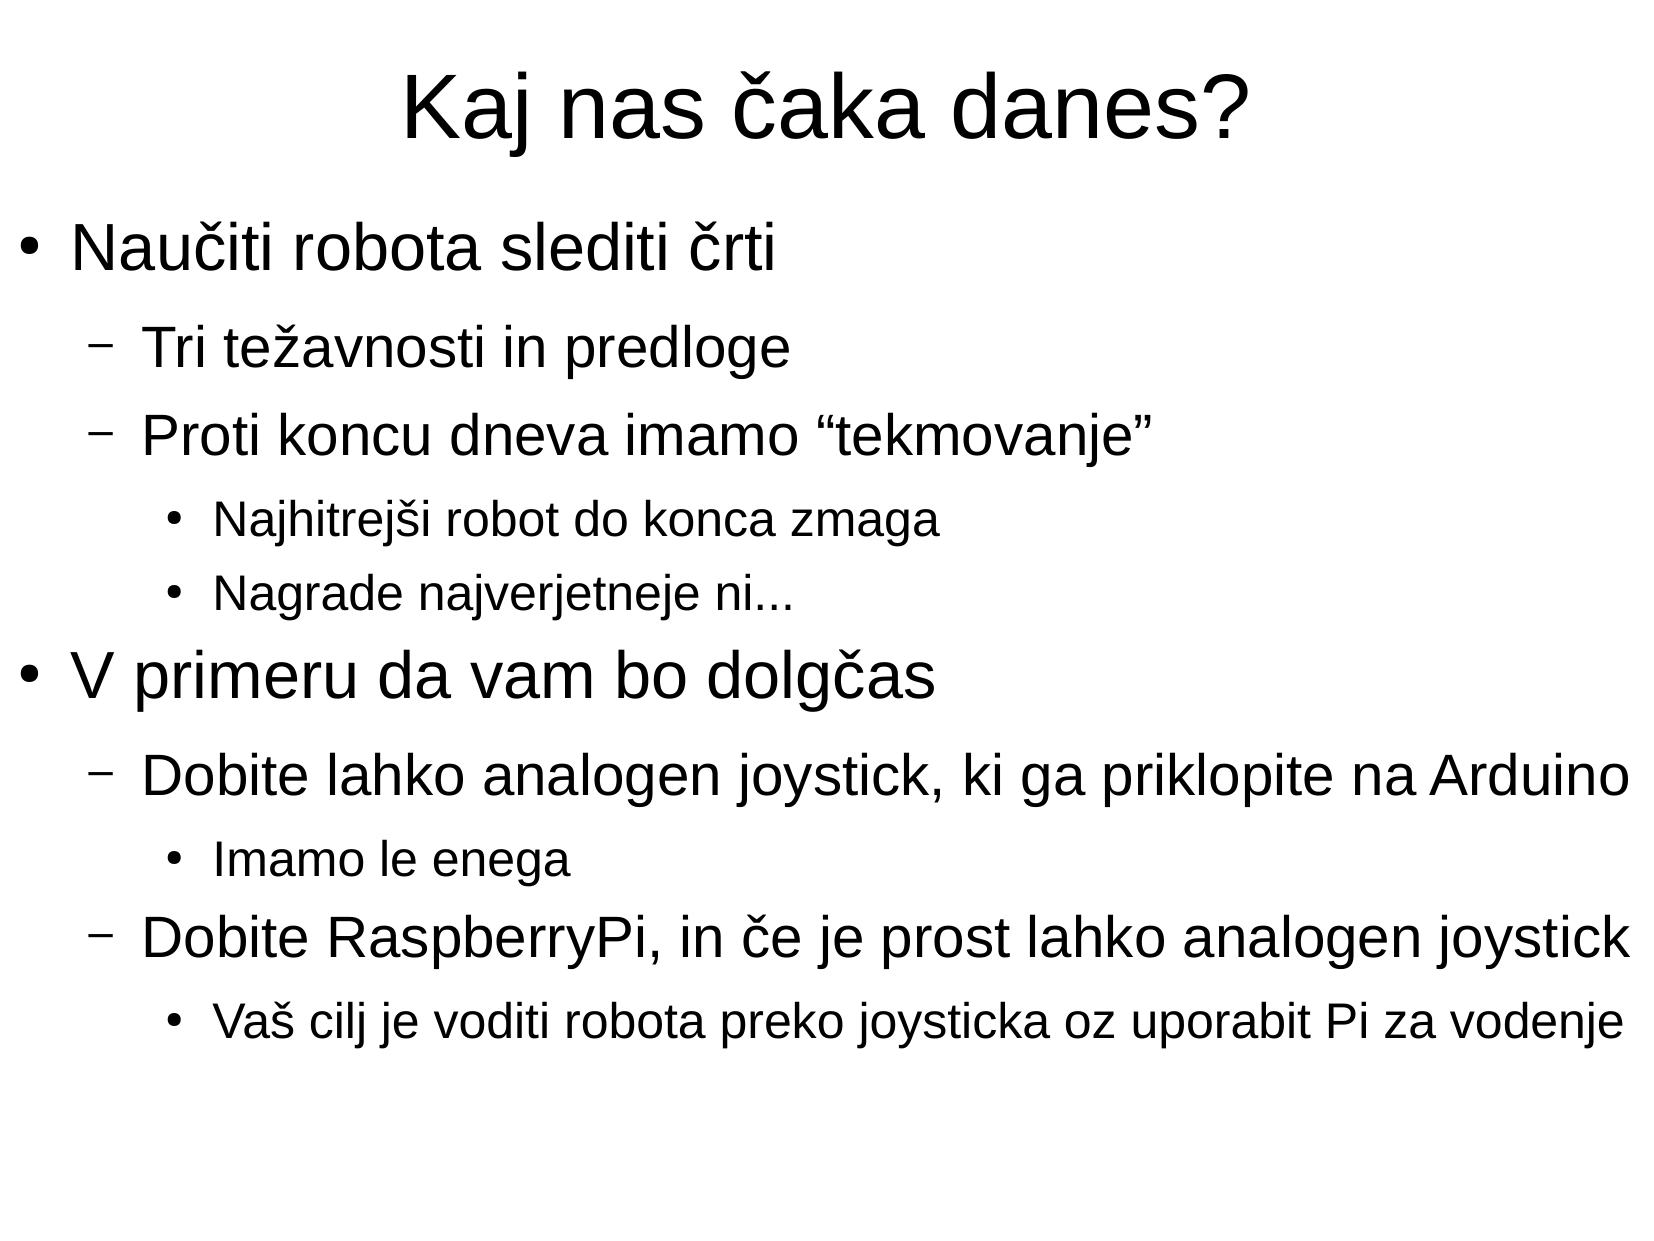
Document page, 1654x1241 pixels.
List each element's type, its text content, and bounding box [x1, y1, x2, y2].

title Kaj nas čaka danes? [82, 2, 1571, 210]
list Naučiti robota slediti črti Tri težavnosti in predloge Proti koncu dneva imamo “tekmovanje” Najhitrejši robot do konca zmaga Nagrade najverjetneje ni... V primeru da vam bo dolgčas Dobite lahko analogen joystick, ki ga priklopite na Arduino Imamo le enega Dobite RaspberryPi, in če je prost lahko analogen joystick Vaš cilj je voditi robota preko joysticka oz uporabit Pi za vodenje [0, 210, 1654, 1241]
